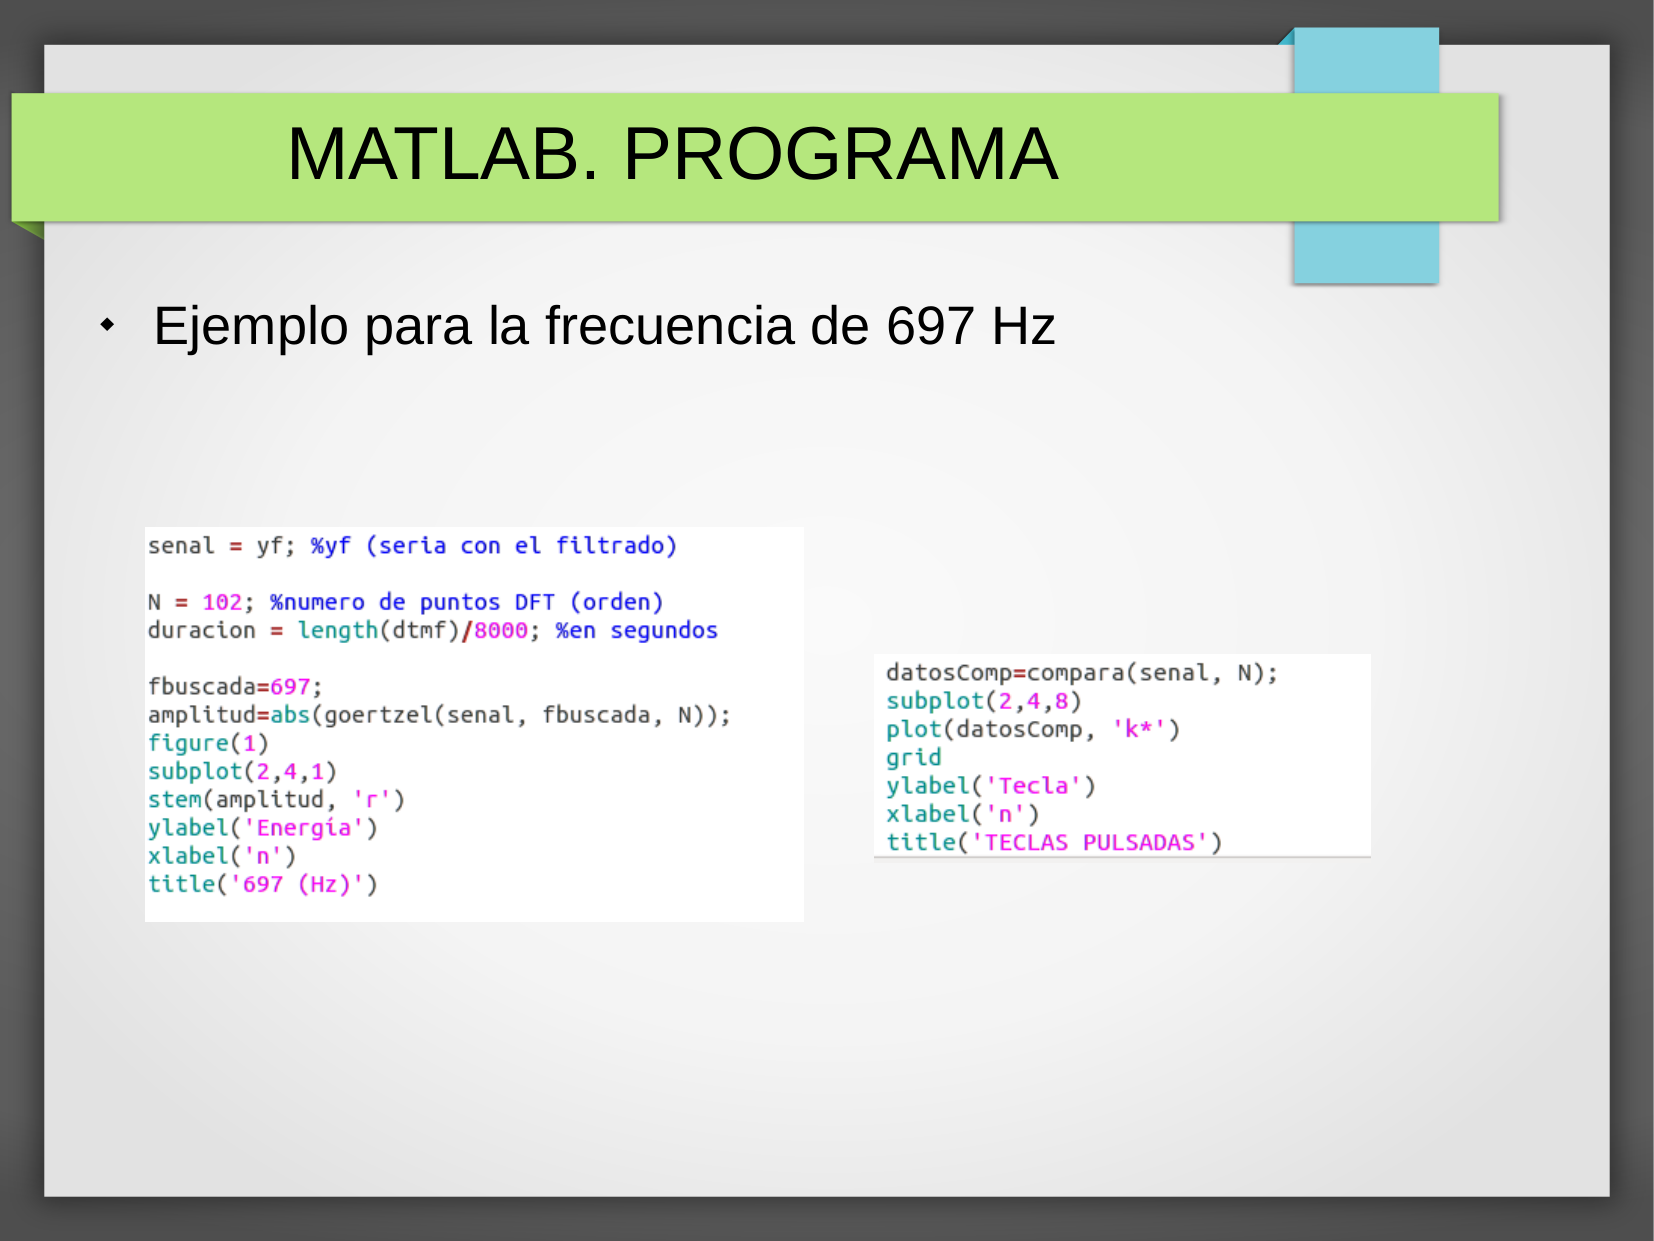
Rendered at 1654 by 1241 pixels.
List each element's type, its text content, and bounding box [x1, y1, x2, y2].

list Ejemplo para la frecuencia de 697 Hz [82, 295, 1571, 1015]
title MATLAB. PROGRAMA [82, 94, 1264, 213]
picture [0, 0, 1654, 1241]
